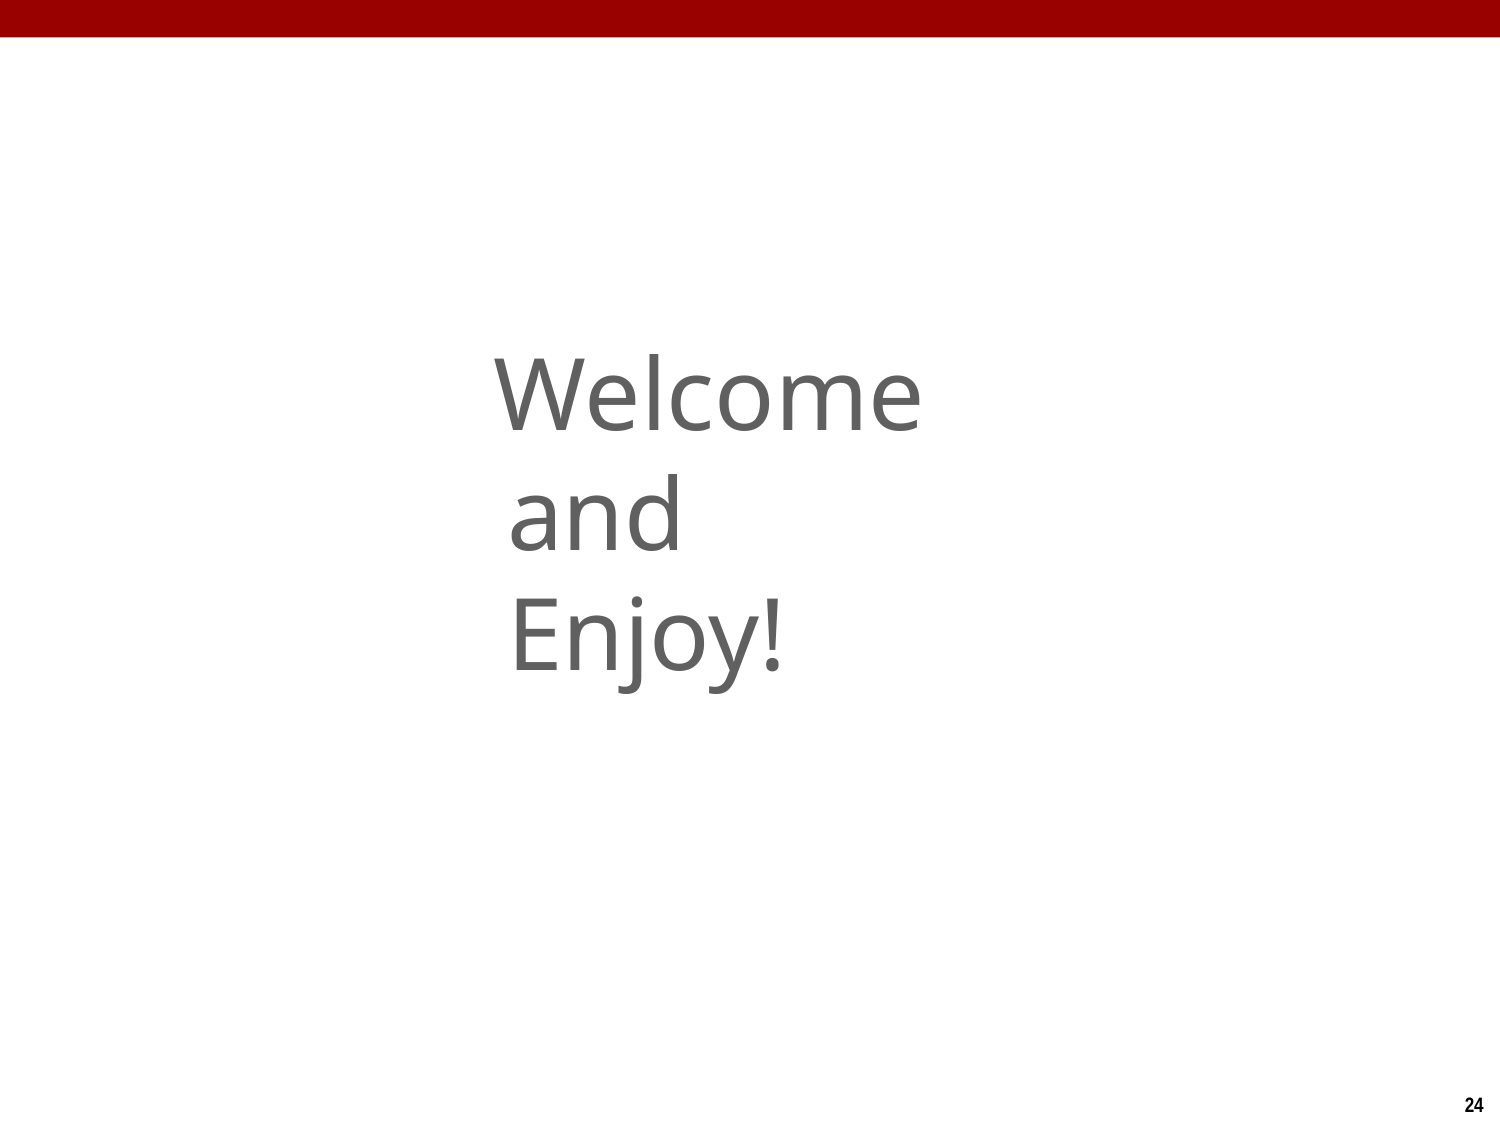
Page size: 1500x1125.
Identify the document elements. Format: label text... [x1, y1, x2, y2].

title Welcome and Enjoy! [487, 446, 959, 575]
